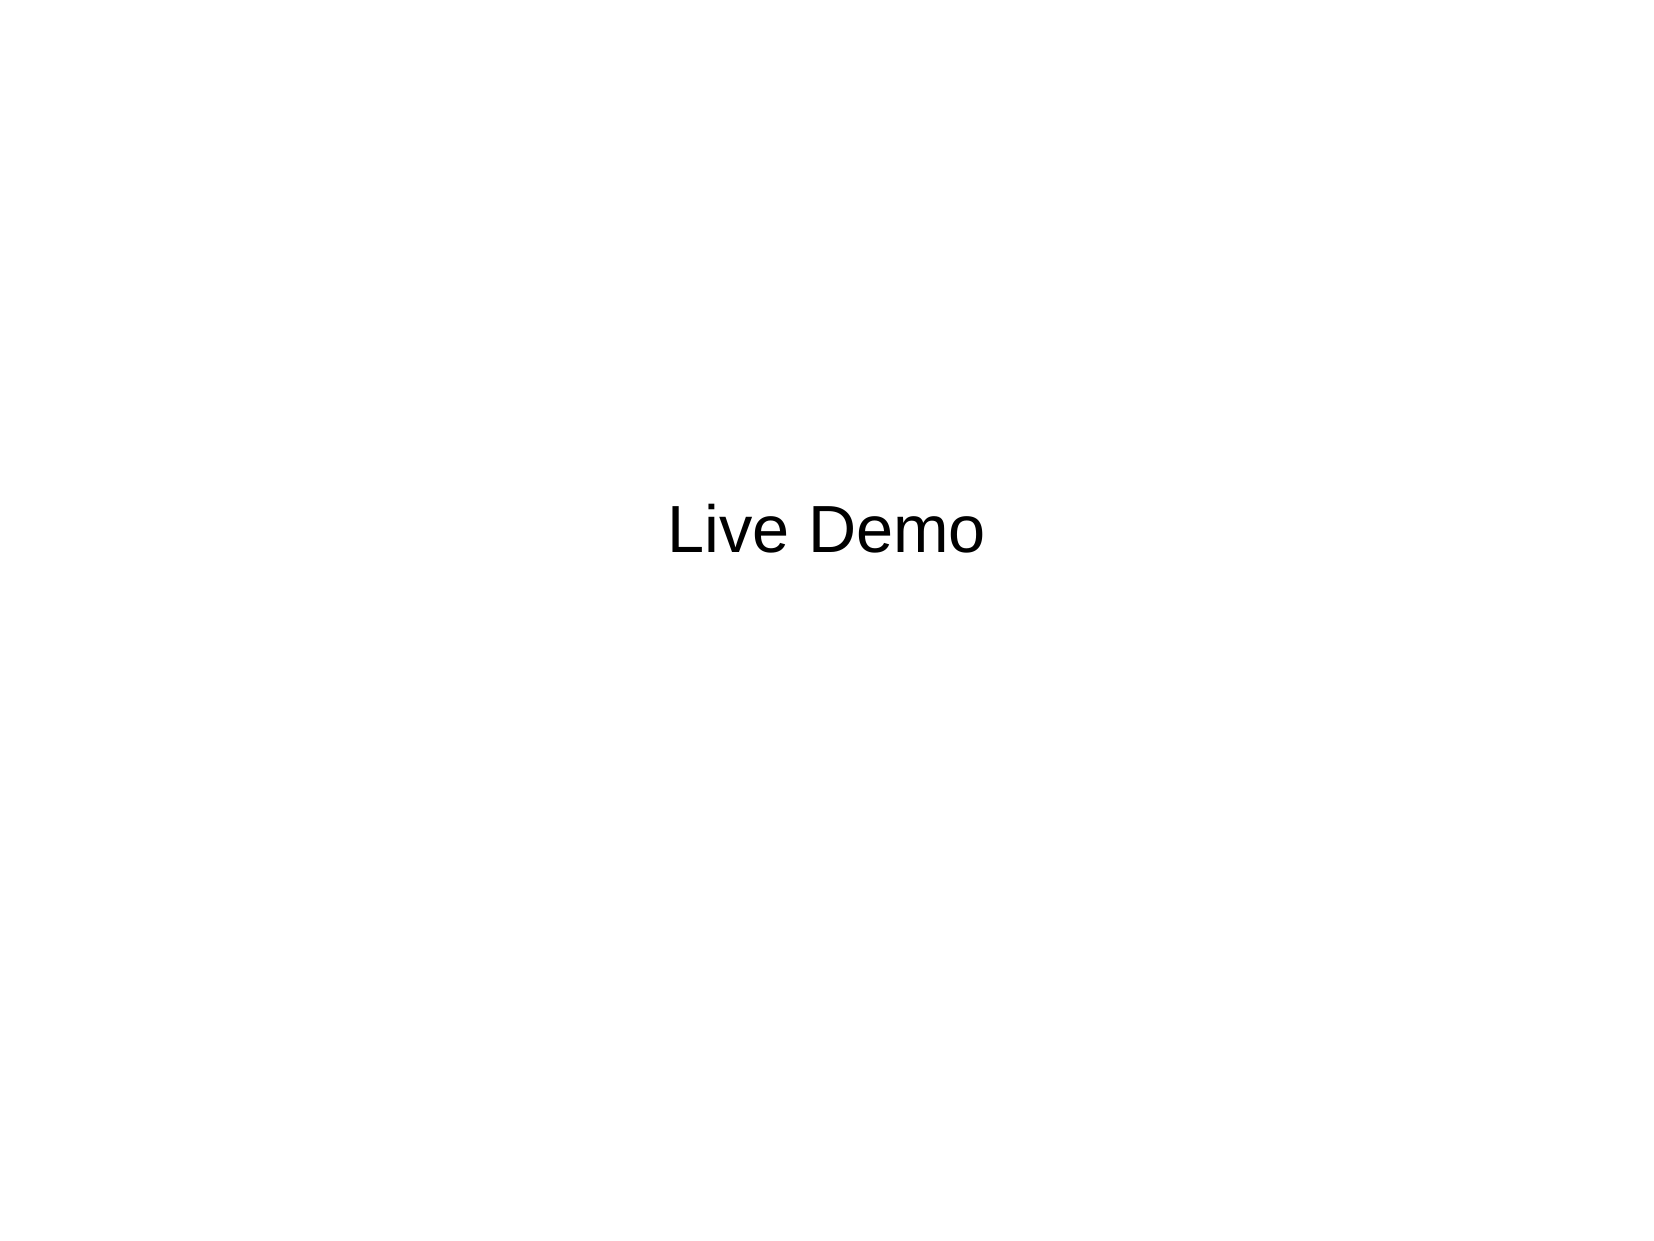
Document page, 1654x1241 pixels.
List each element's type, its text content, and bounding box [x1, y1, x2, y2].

subtitle Live Demo [82, 49, 1571, 1010]
